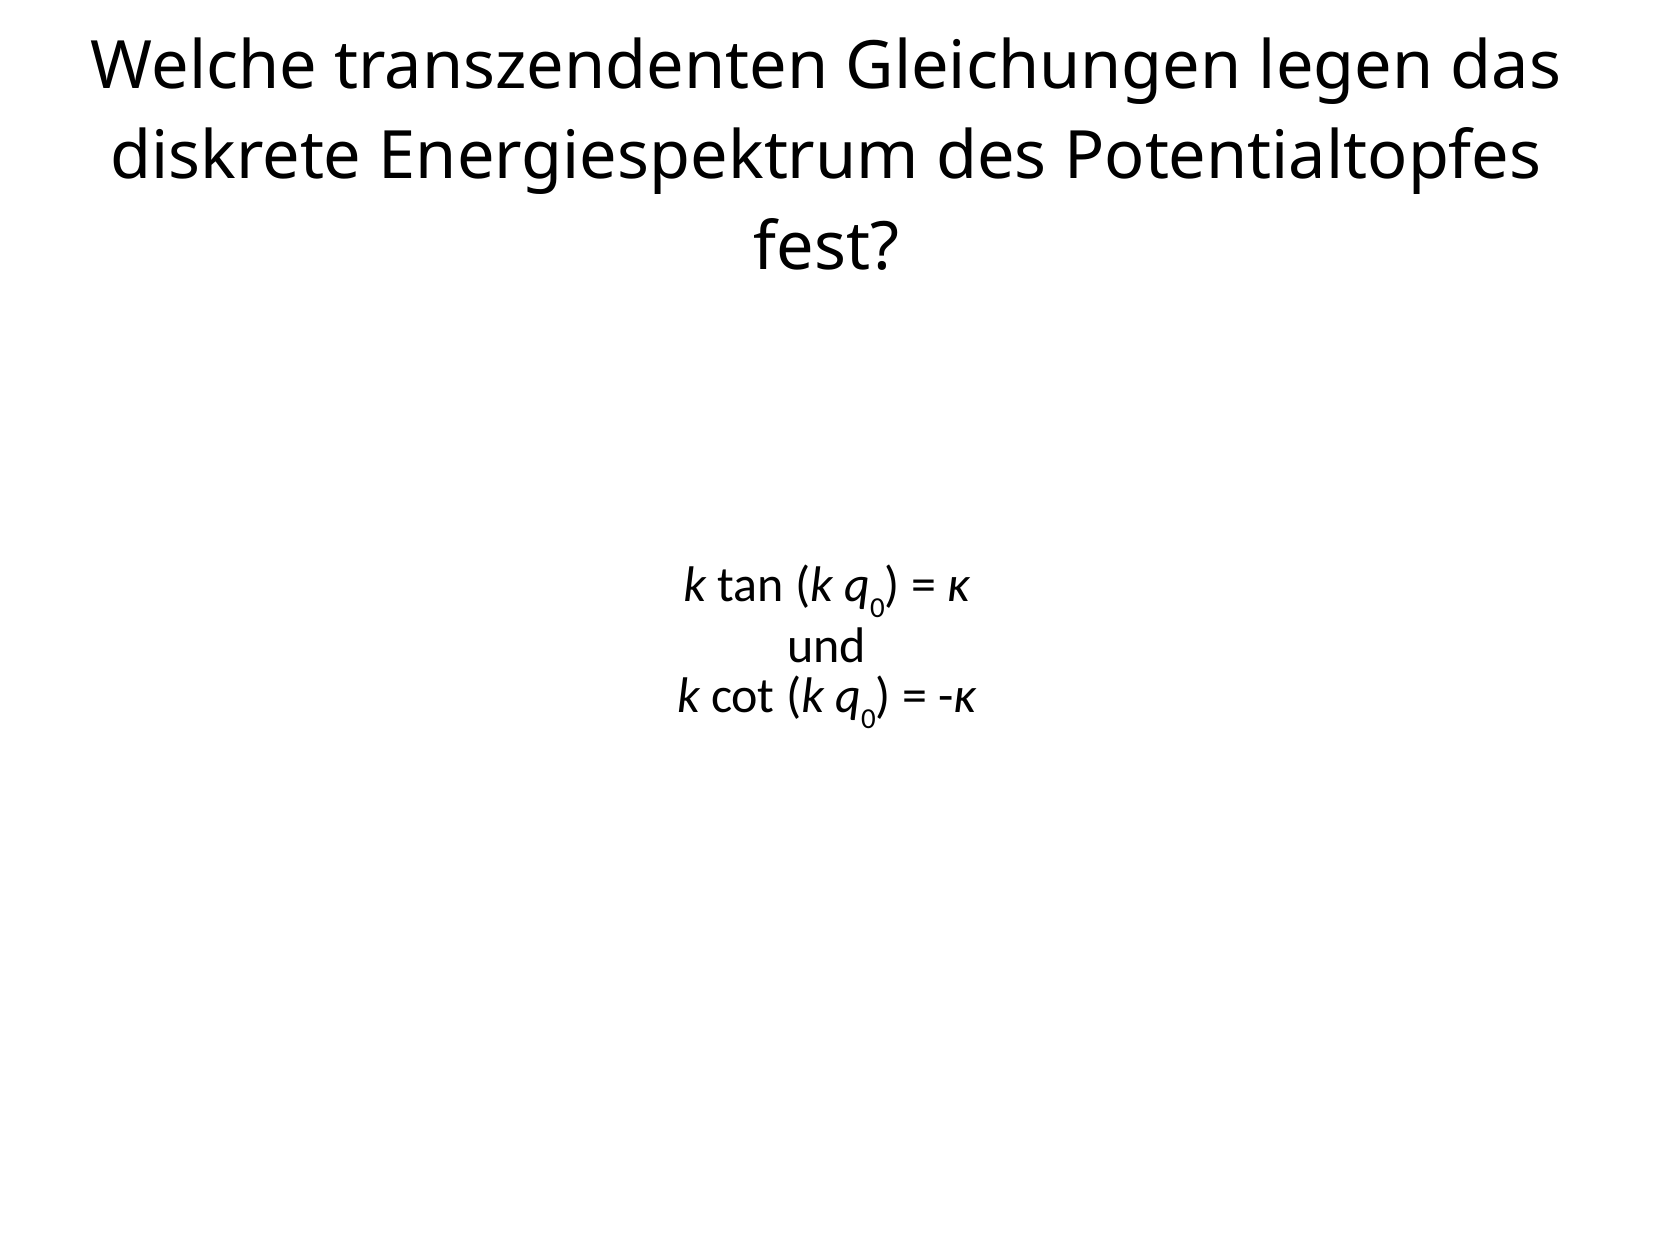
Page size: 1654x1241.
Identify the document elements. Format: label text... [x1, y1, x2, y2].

title Welche transzendenten Gleichungen legen das diskrete Energiespektrum des Potentialtopfes fest? [82, 49, 1571, 257]
subtitle k tan (k q0) = κ und k cot (k q0) = -κ [82, 290, 1571, 1010]
